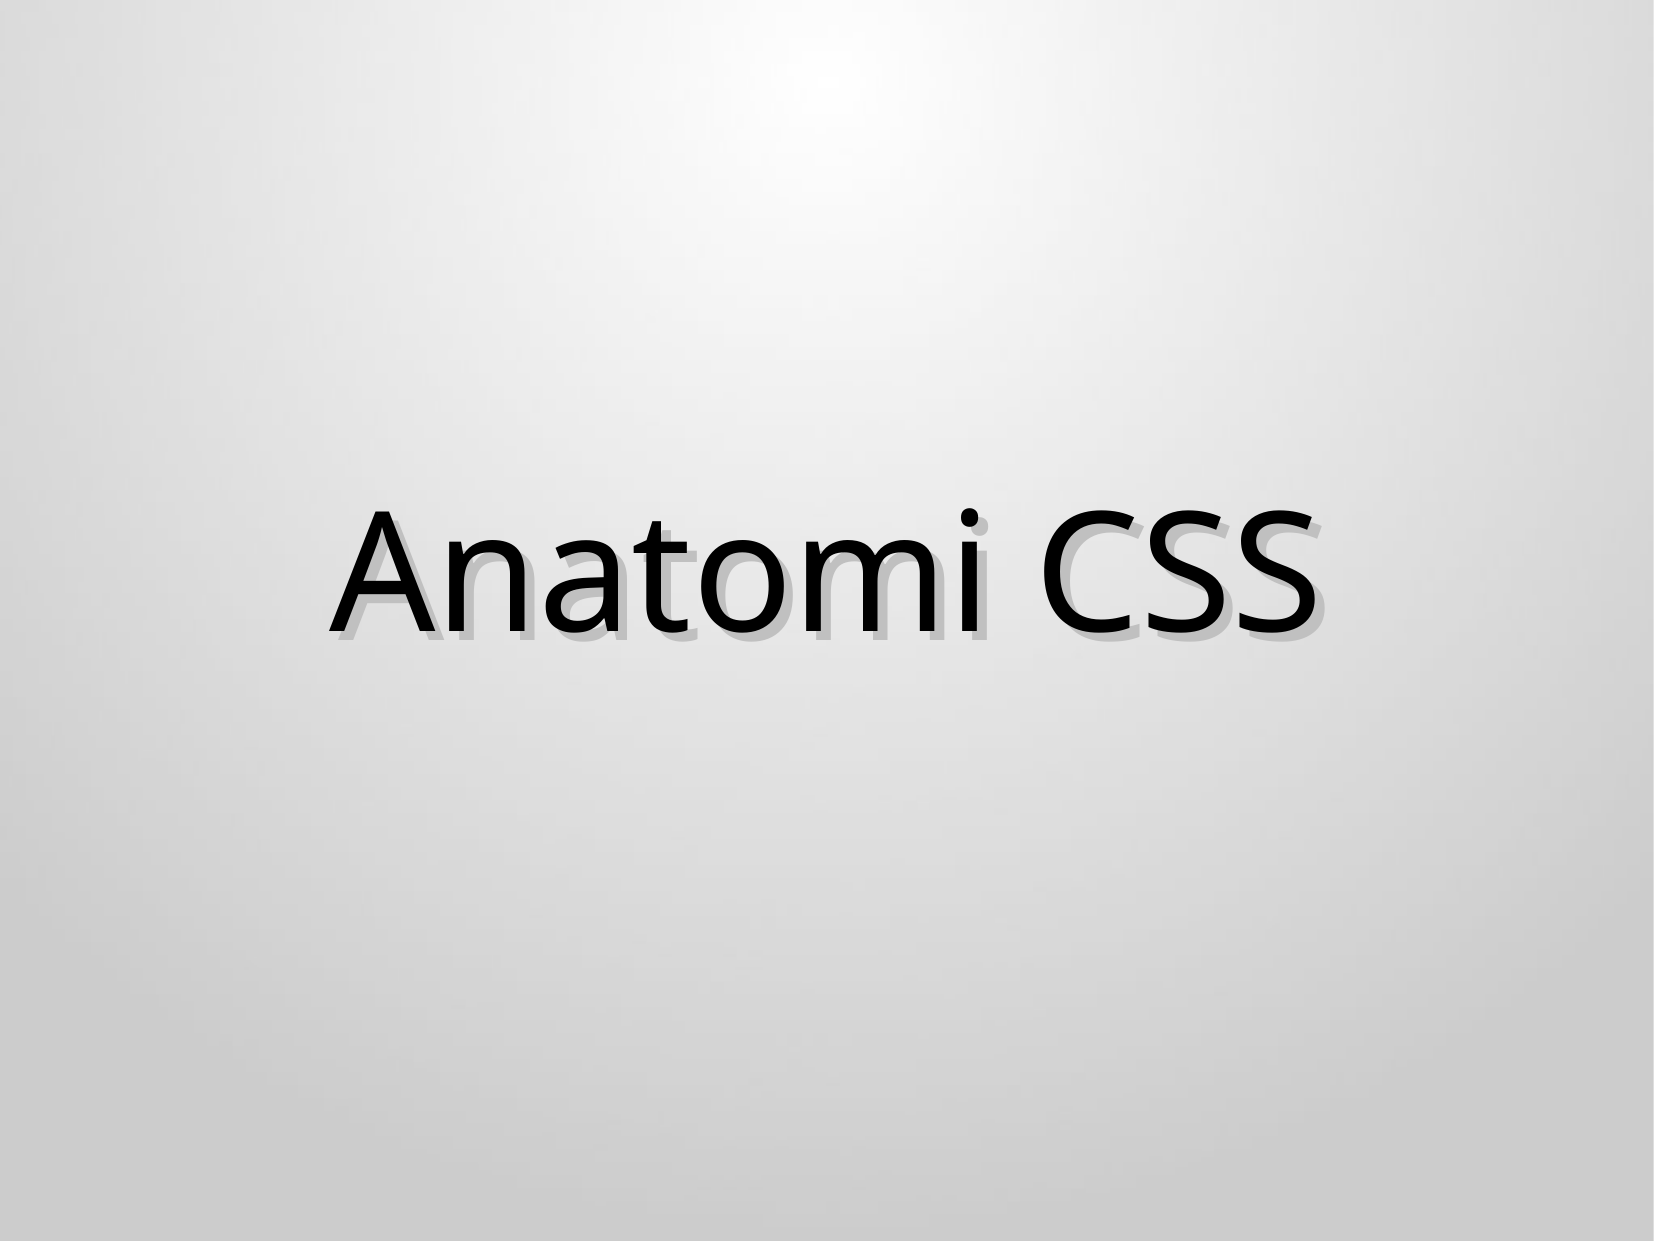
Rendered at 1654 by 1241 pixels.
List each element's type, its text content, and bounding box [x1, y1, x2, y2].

picture [0, 0, 1654, 1241]
title Anatomi CSS [82, 462, 1571, 670]
